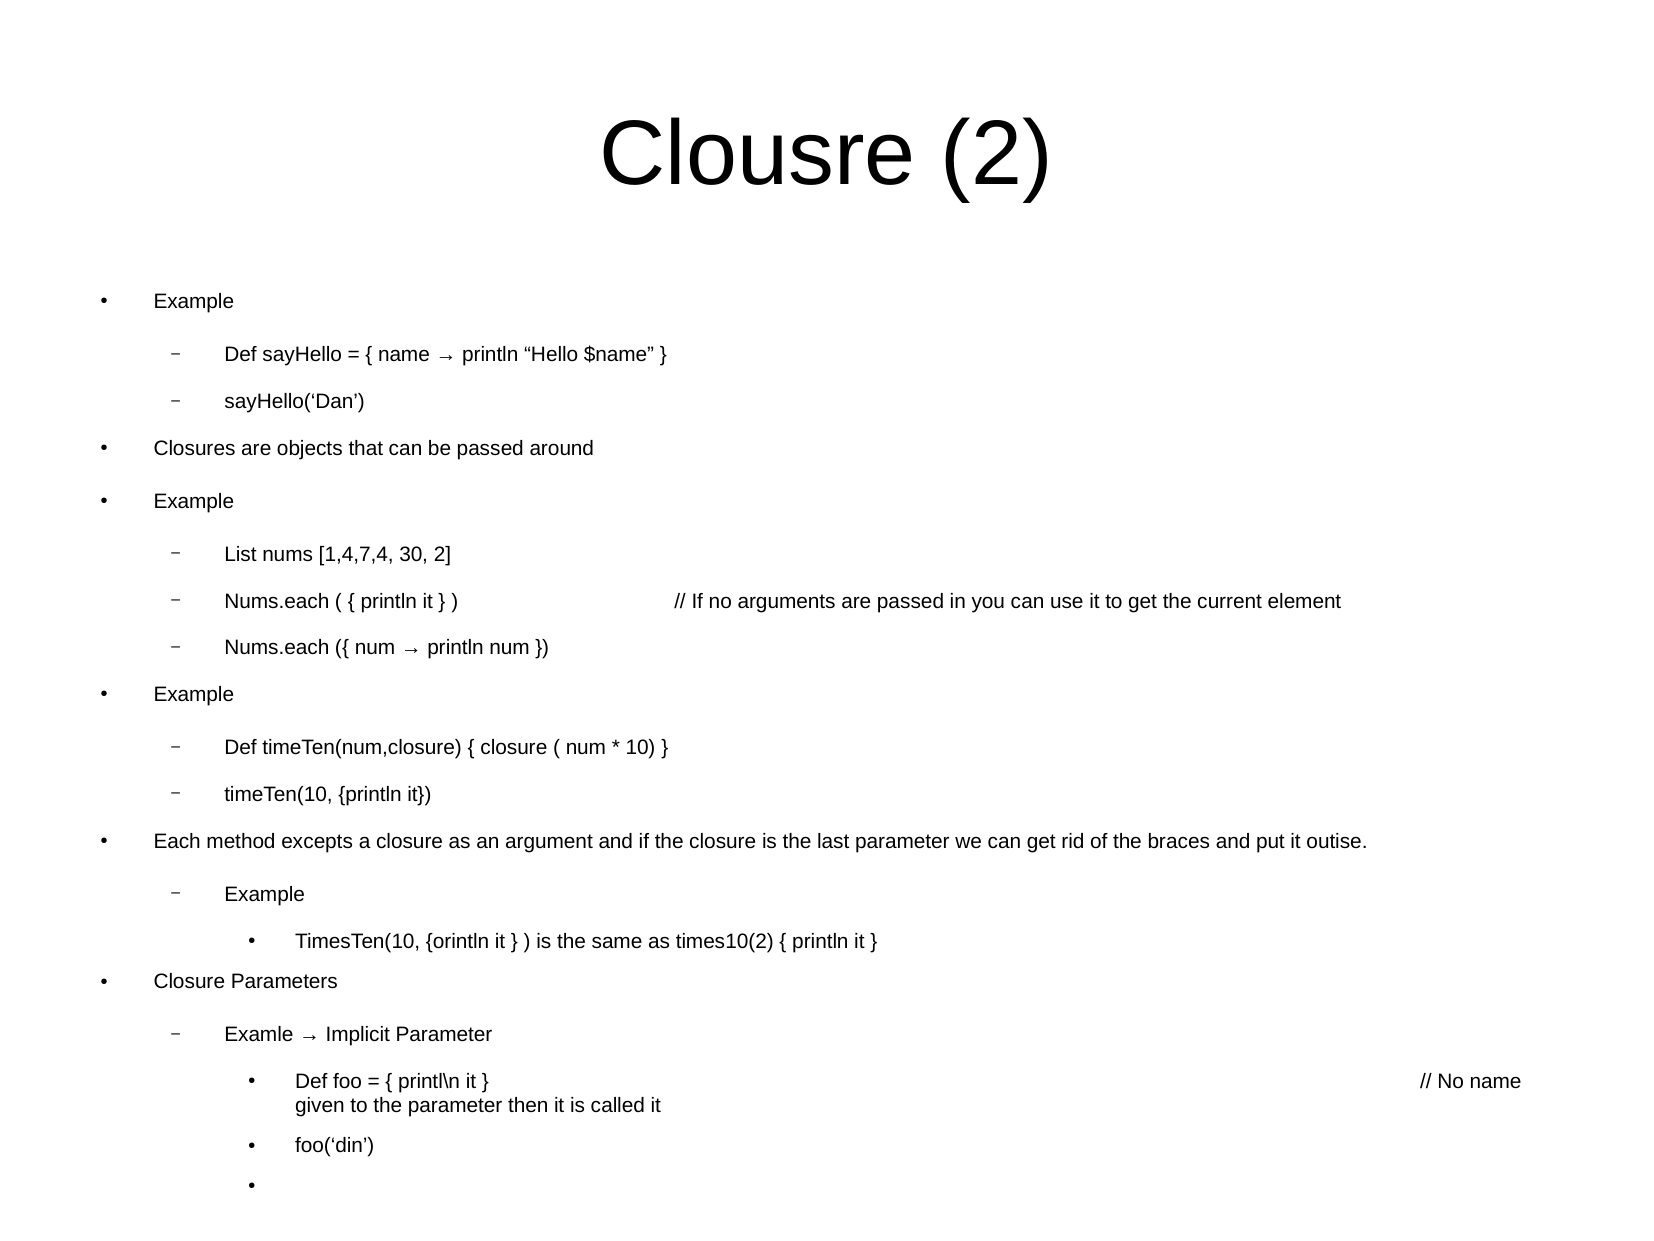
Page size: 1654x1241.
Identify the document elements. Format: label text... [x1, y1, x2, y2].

list Example Def sayHello = { name → println “Hello $name” } sayHello(‘Dan’) Closures are objects that can be passed around Example List nums [1,4,7,4, 30, 2] Nums.each ( { println it } ) // If no arguments are passed in you can use it to get the current element Nums.each ({ num → println num }) Example Def timeTen(num,closure) { closure ( num * 10) } timeTen(10, {println it}) Each method excepts a closure as an argument and if the closure is the last parameter we can get rid of the braces and put it outise. Example TimesTen(10, {orintln it } ) is the same as times10(2) { println it } Closure Parameters Examle → Implicit Parameter Def foo = { printl\n it } // No name given to the parameter then it is called it foo(‘din’) [82, 290, 1571, 1216]
title Clousre (2) [82, 49, 1571, 257]
